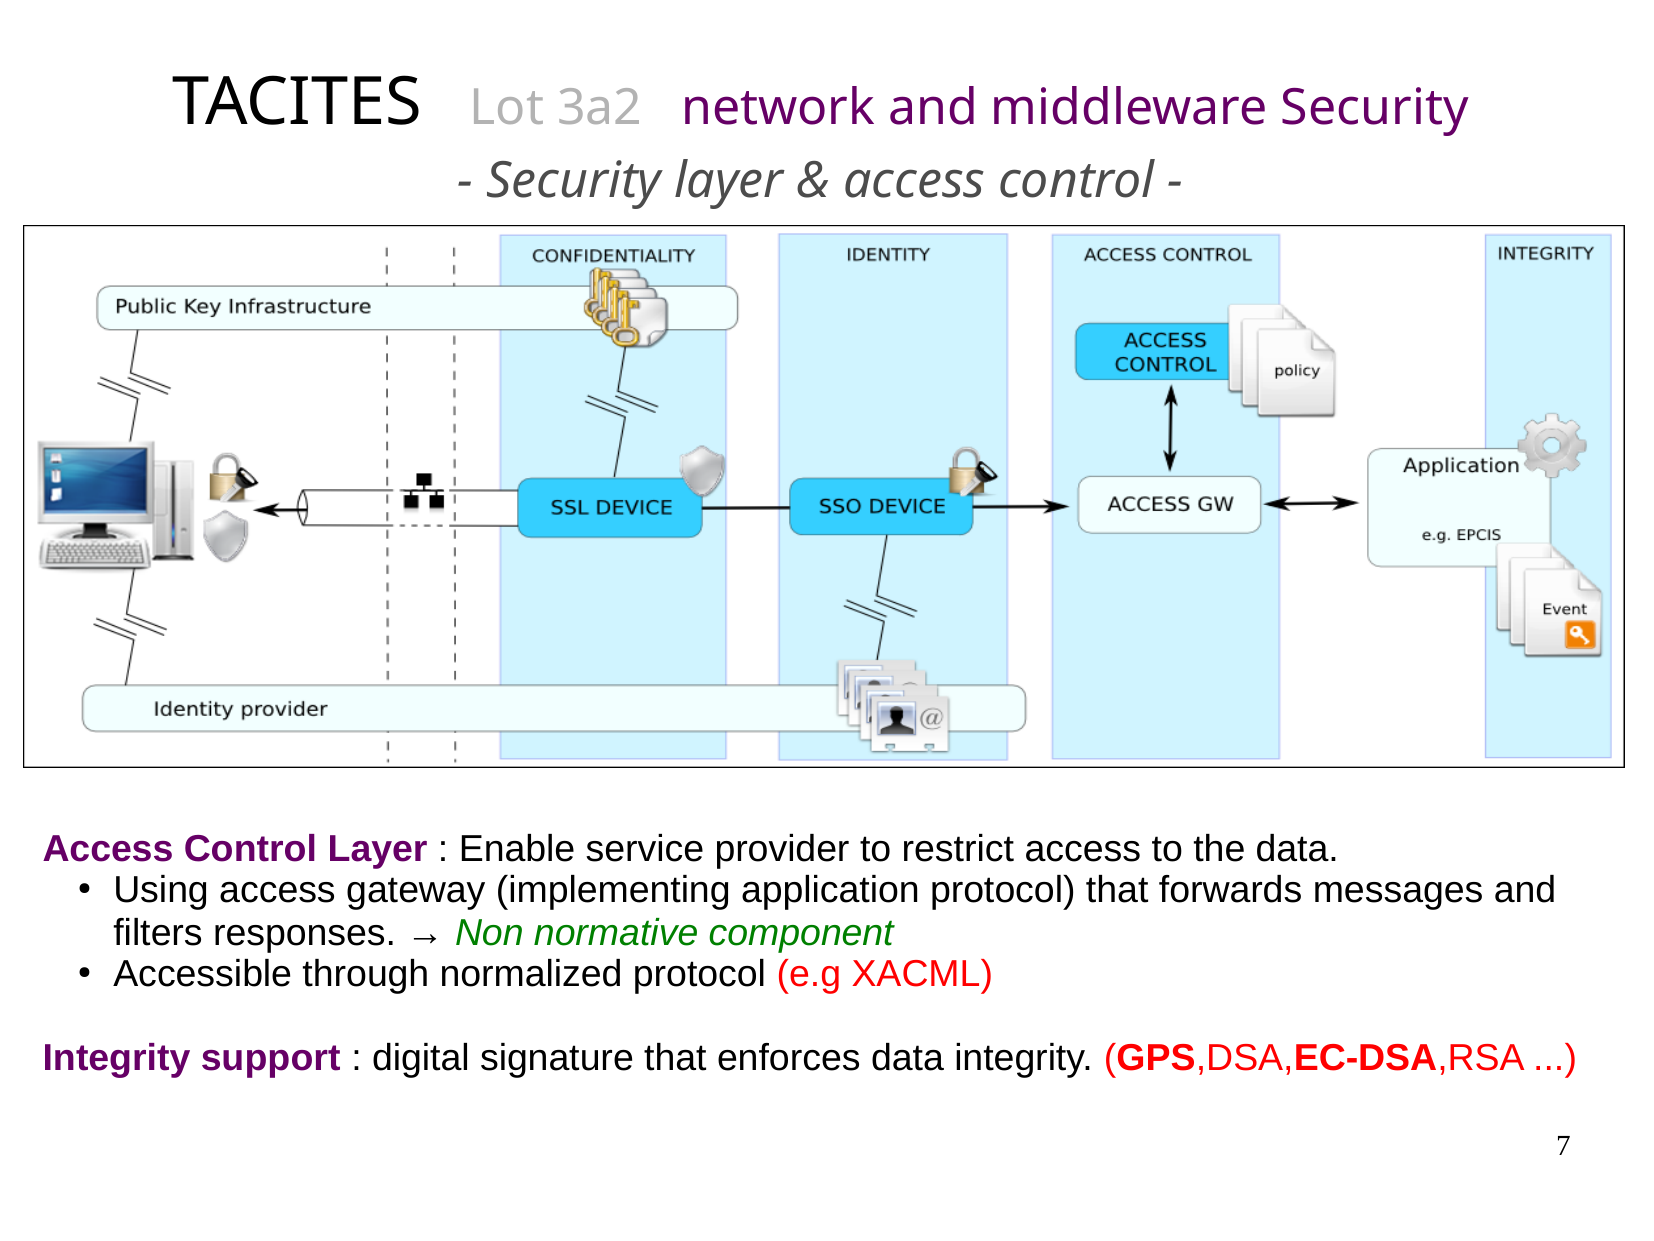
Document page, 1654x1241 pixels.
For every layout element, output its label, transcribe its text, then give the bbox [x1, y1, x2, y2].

text_box Access Control Layer : Enable service provider to restrict access to the data. Using access gateway (implementing application protocol) that forwards messages and filters responses. → Non normative component Accessible through normalized protocol (e.g XACML) Integrity support : digital signature that enforces data integrity. (GPS,DSA,EC-DSA,RSA ...) [27, 819, 1623, 1095]
picture [23, 225, 1625, 768]
title TACITES Lot 3a2 network and middleware Security - Security layer & access control - [76, 27, 1566, 239]
